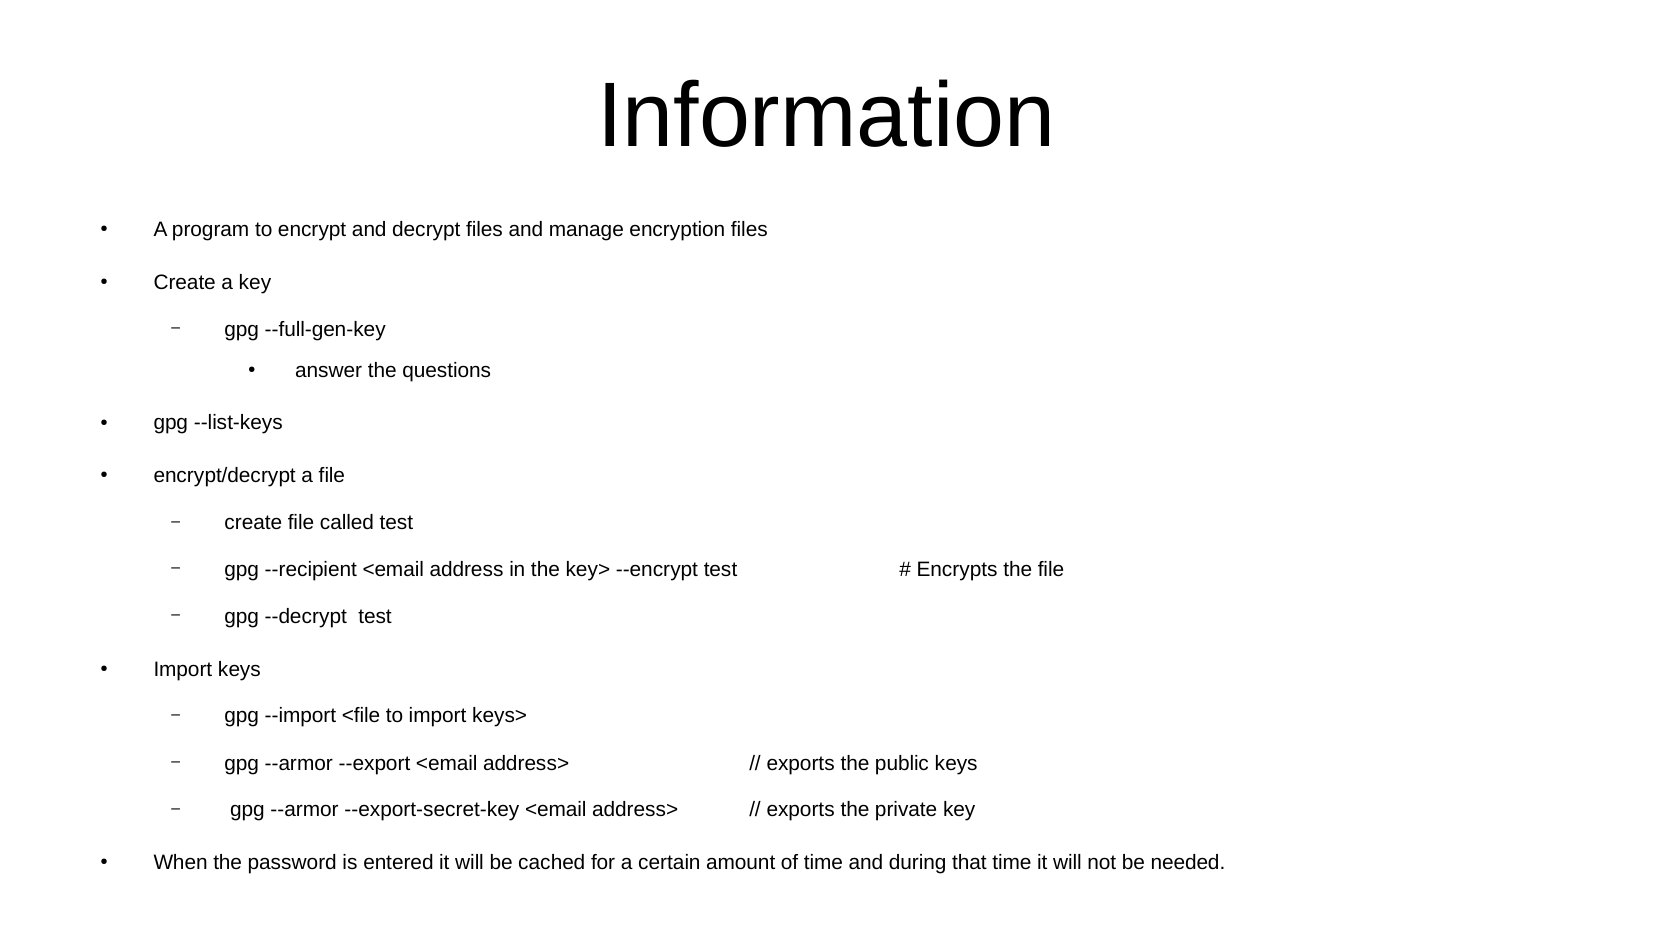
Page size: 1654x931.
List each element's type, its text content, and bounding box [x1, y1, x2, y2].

list A program to encrypt and decrypt files and manage encryption files Create a key gpg --full-gen-key answer the questions gpg --list-keys encrypt/decrypt a file create file called test gpg --recipient <email address in the key> --encrypt test # Encrypts the file gpg --decrypt test Import keys gpg --import <file to import keys> gpg --armor --export <email address> // exports the public keys gpg --armor --export-secret-key <email address> // exports the private key When the password is entered it will be cached for a certain amount of time and during that time it will not be needed. [82, 217, 1621, 886]
title Information [82, 37, 1571, 193]
